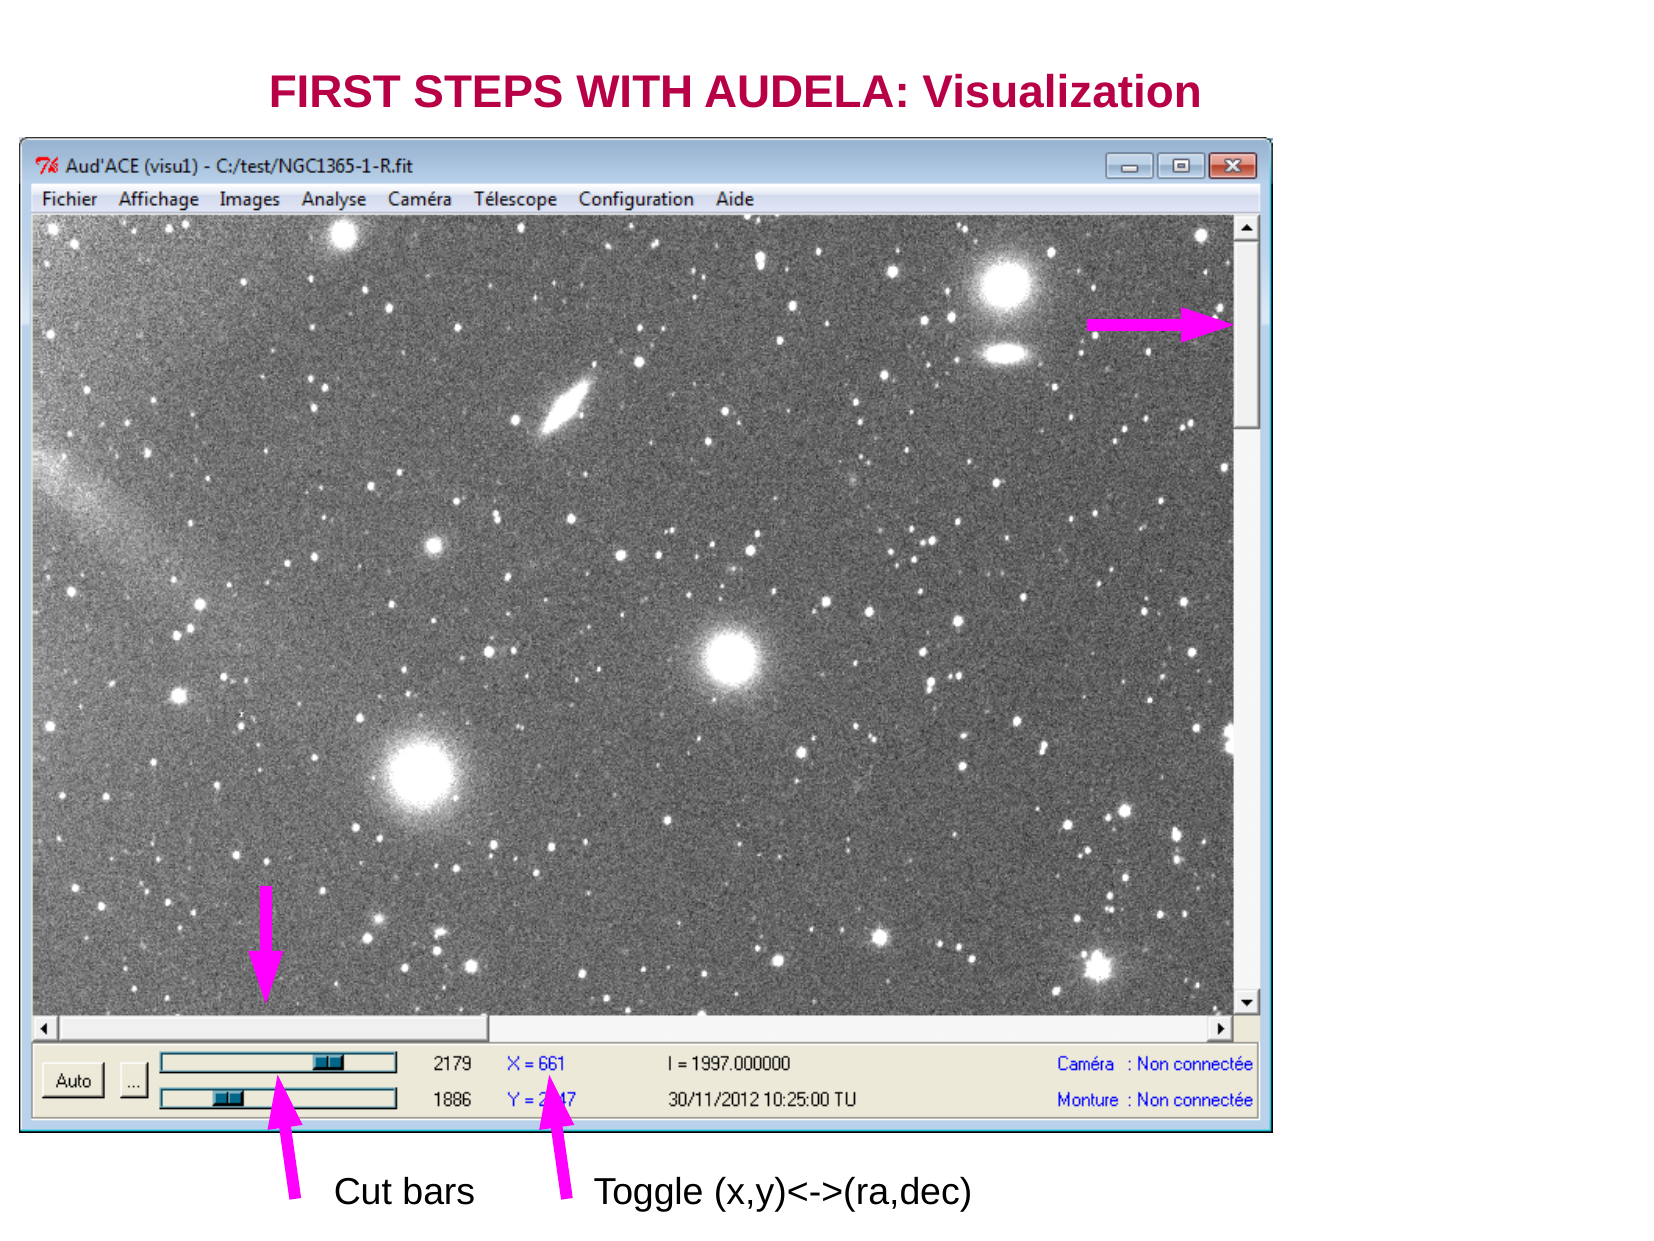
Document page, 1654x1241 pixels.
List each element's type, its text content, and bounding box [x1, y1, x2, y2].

text_box FIRST STEPS WITH AUDELA: Visualization [253, 59, 1218, 127]
text_box Toggle (x,y)<->(ra,dec) [578, 1163, 987, 1221]
picture [19, 137, 1273, 1133]
text_box Cut bars [318, 1163, 491, 1221]
